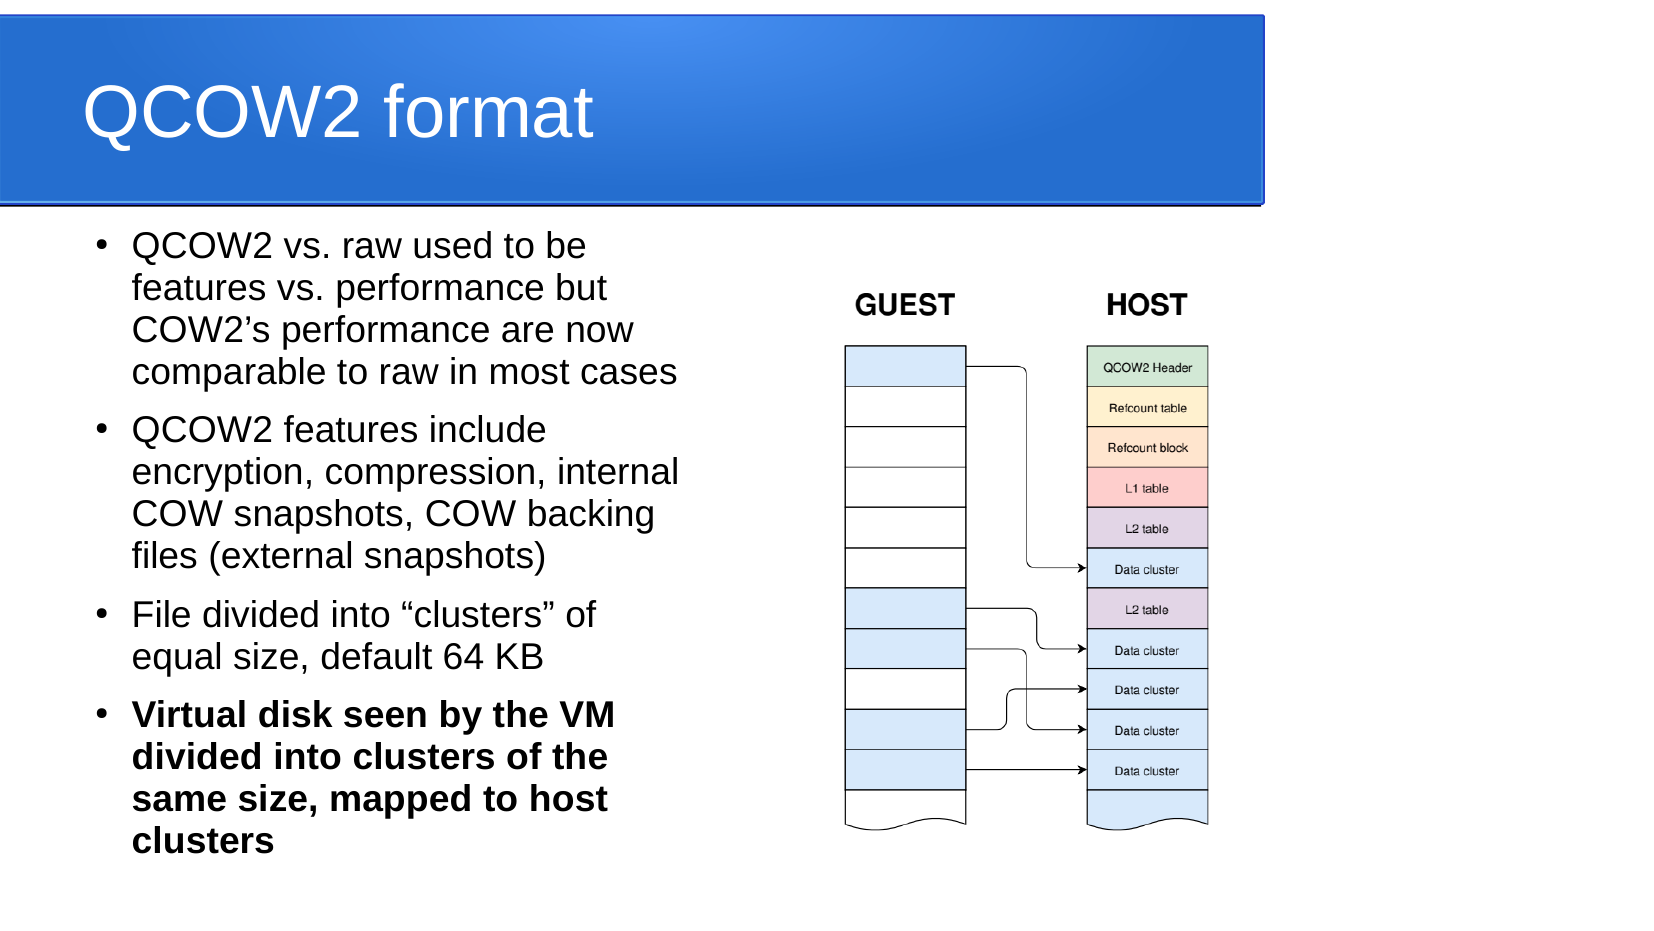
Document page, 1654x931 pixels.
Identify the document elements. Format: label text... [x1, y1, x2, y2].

picture [791, 259, 1229, 839]
list QCOW2 vs. raw used to be features vs. performance but COW2’s performance are now comparable to raw in most cases QCOW2 features include encryption, compression, internal COW snapshots, COW backing files (external snapshots) File divided into “clusters” of equal size, default 64 KB Virtual disk seen by the VM divided into clusters of the same size, mapped to host clusters [82, 224, 686, 886]
title QCOW2 format [82, 35, 1235, 189]
